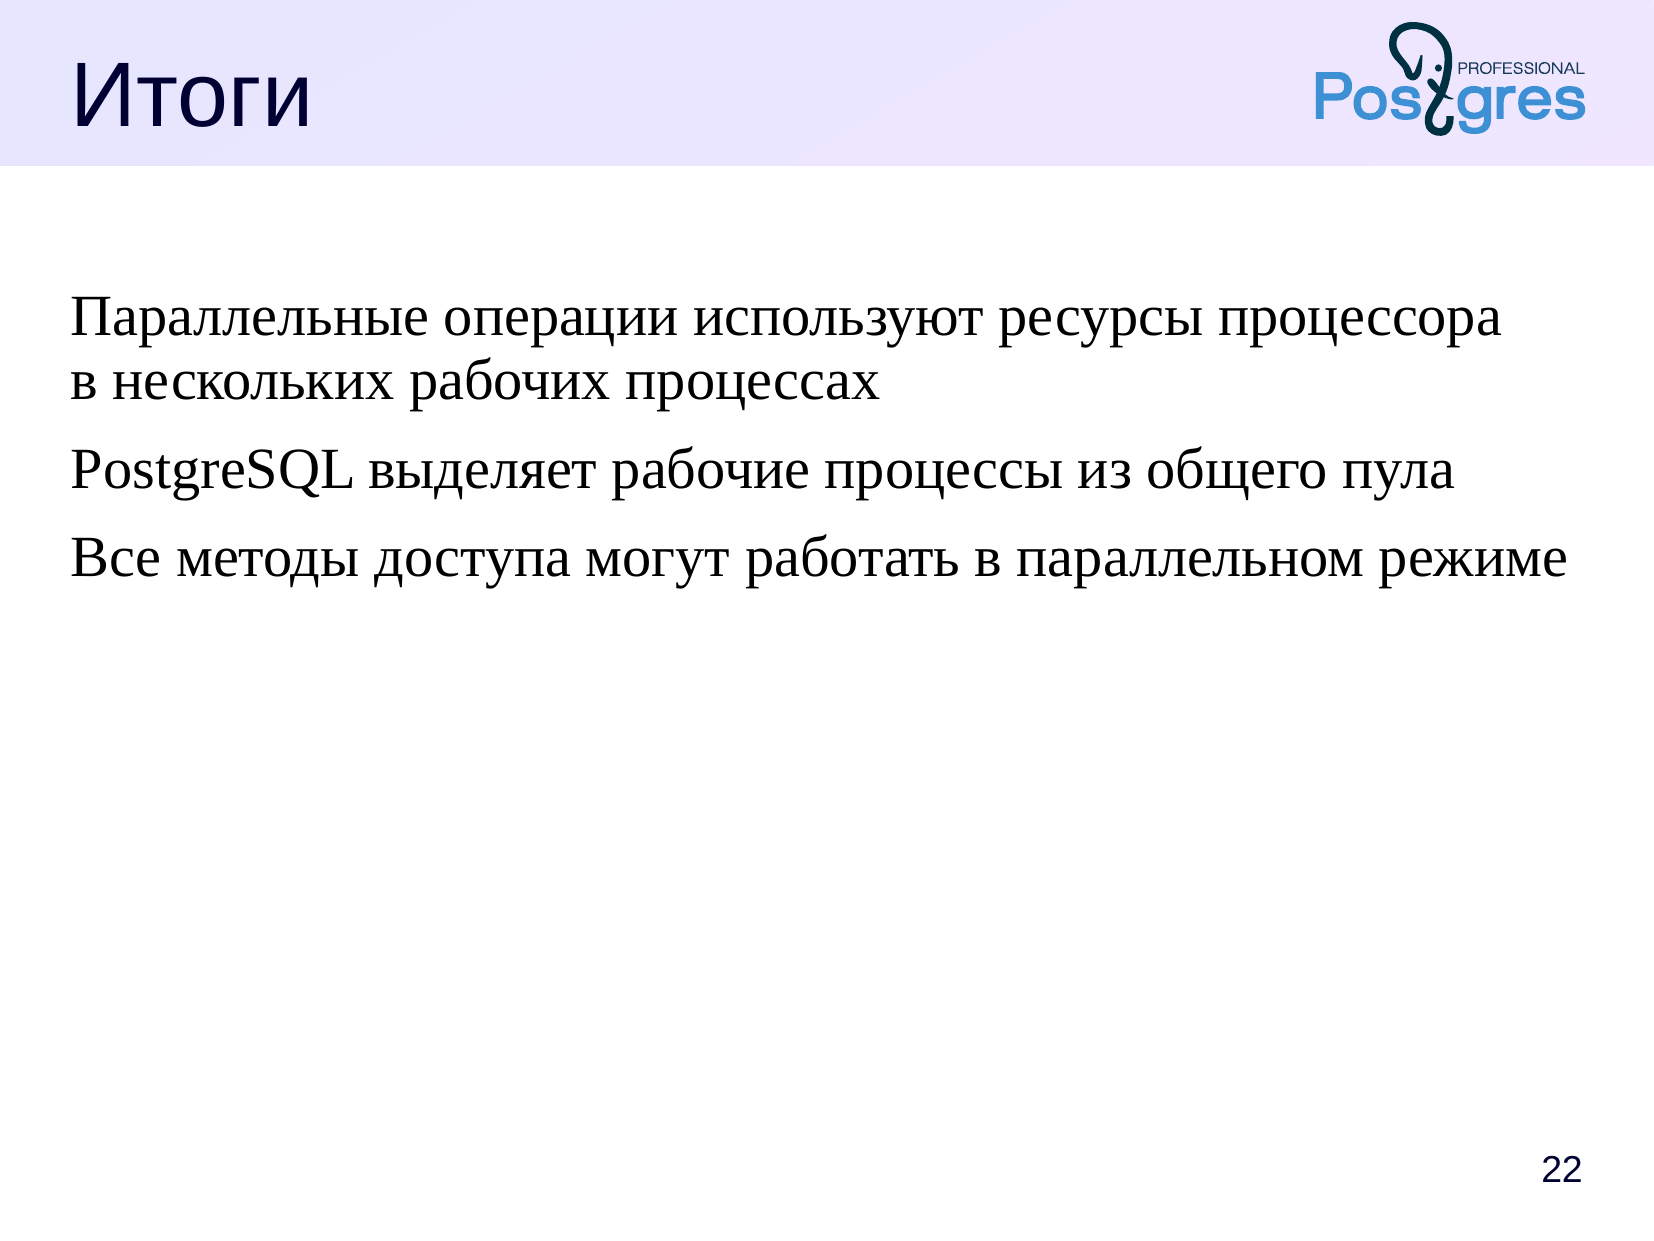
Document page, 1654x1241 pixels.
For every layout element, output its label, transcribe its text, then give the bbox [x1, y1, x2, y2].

list Параллельные операции используют ресурсы процессора в нескольких рабочих процессах PostgreSQL выделяет рабочие процессы из общего пула Все методы доступа могут работать в параллельном режиме [70, 283, 1583, 1141]
title Итоги [70, 43, 1261, 166]
